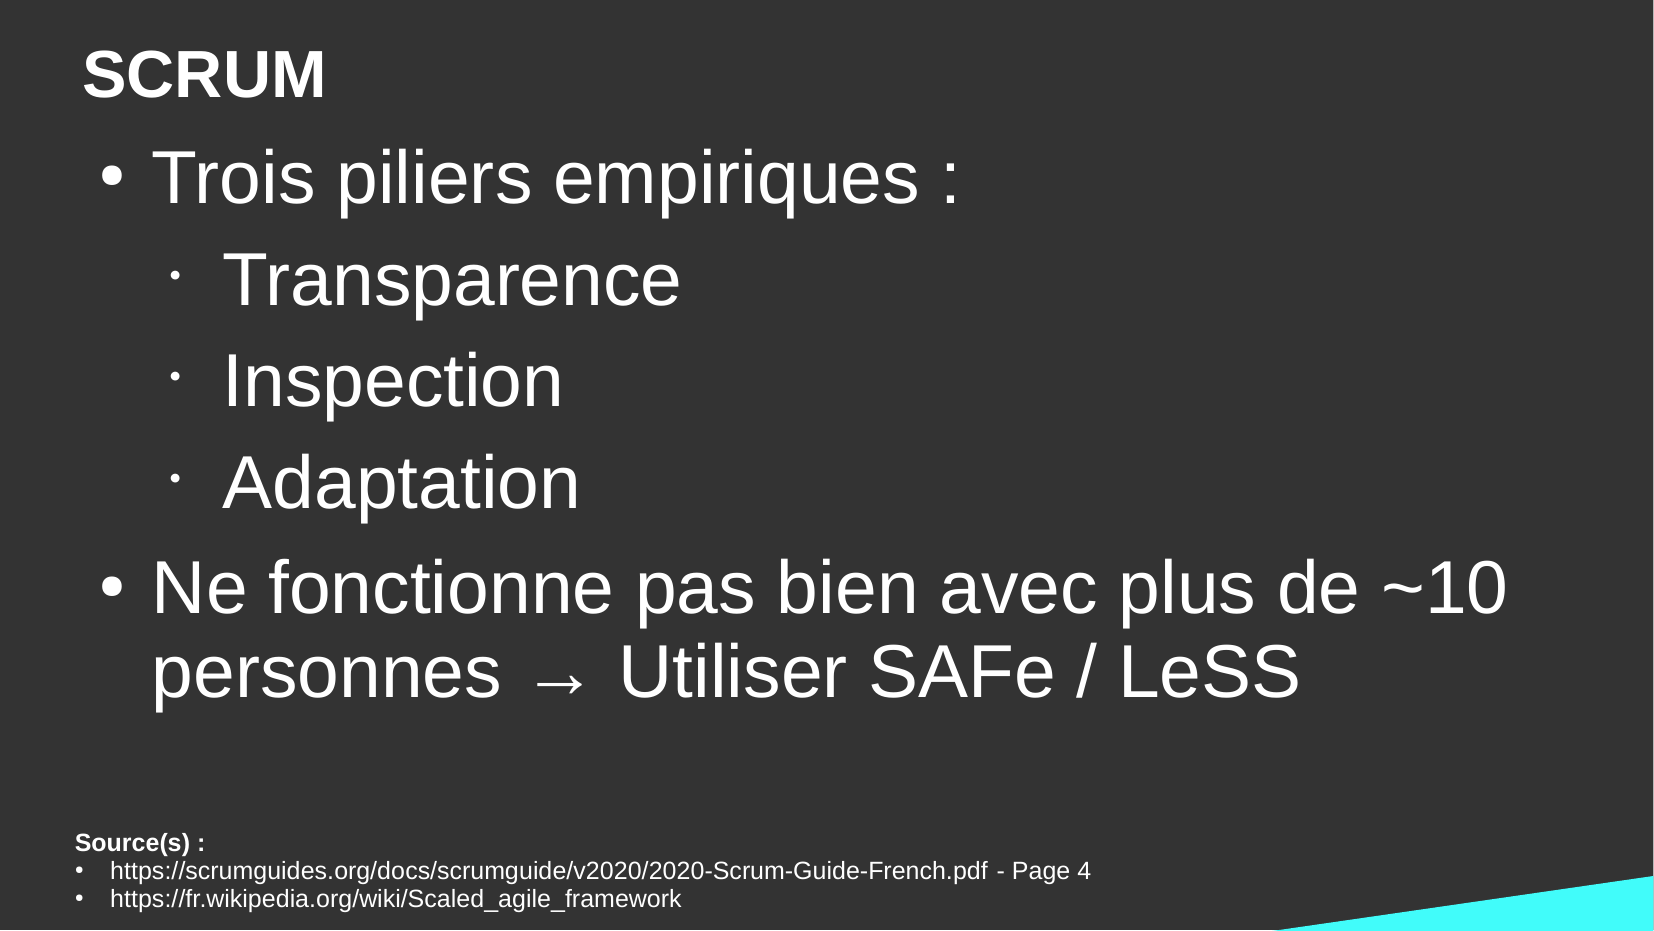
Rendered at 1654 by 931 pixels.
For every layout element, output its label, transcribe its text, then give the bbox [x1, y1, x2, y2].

text_box [1272, 875, 1654, 931]
title SCRUM [82, 37, 1571, 122]
list Trois piliers empiriques : Transparence Inspection Adaptation Ne fonctionne pas bien avec plus de ~10 personnes → Utiliser SAFe / LeSS [80, 135, 1620, 777]
text_box Source(s) : https://scrumguides.org/docs/scrumguide/v2020/2020-Scrum-Guide-French.pdf - Page 4 https://fr.wikipedia.org/wiki/Scaled_agile_framework [59, 821, 1546, 920]
